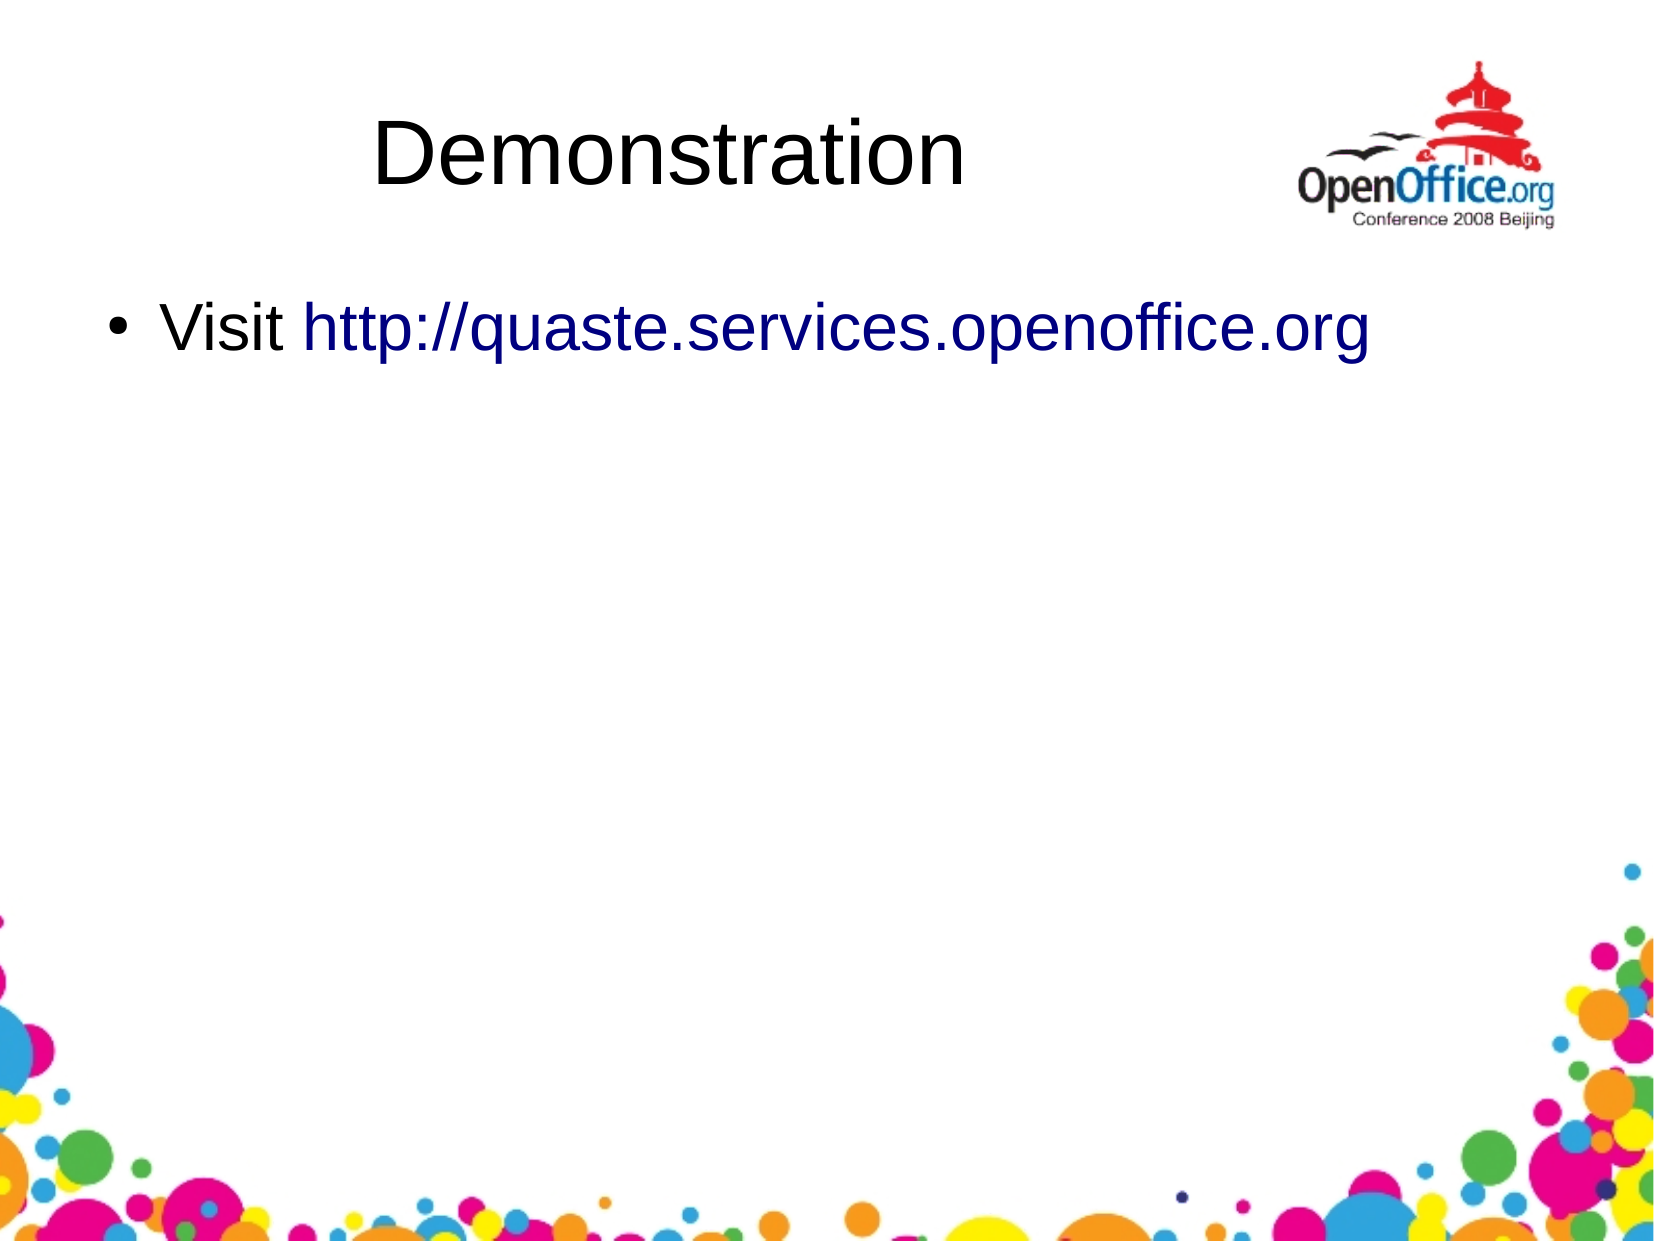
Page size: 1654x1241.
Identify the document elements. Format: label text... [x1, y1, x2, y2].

title Demonstration [82, 56, 1258, 250]
picture [1285, 51, 1569, 250]
list Visit http://quaste.services.openoffice.org [88, 290, 1577, 1094]
picture [0, 810, 1654, 1241]
